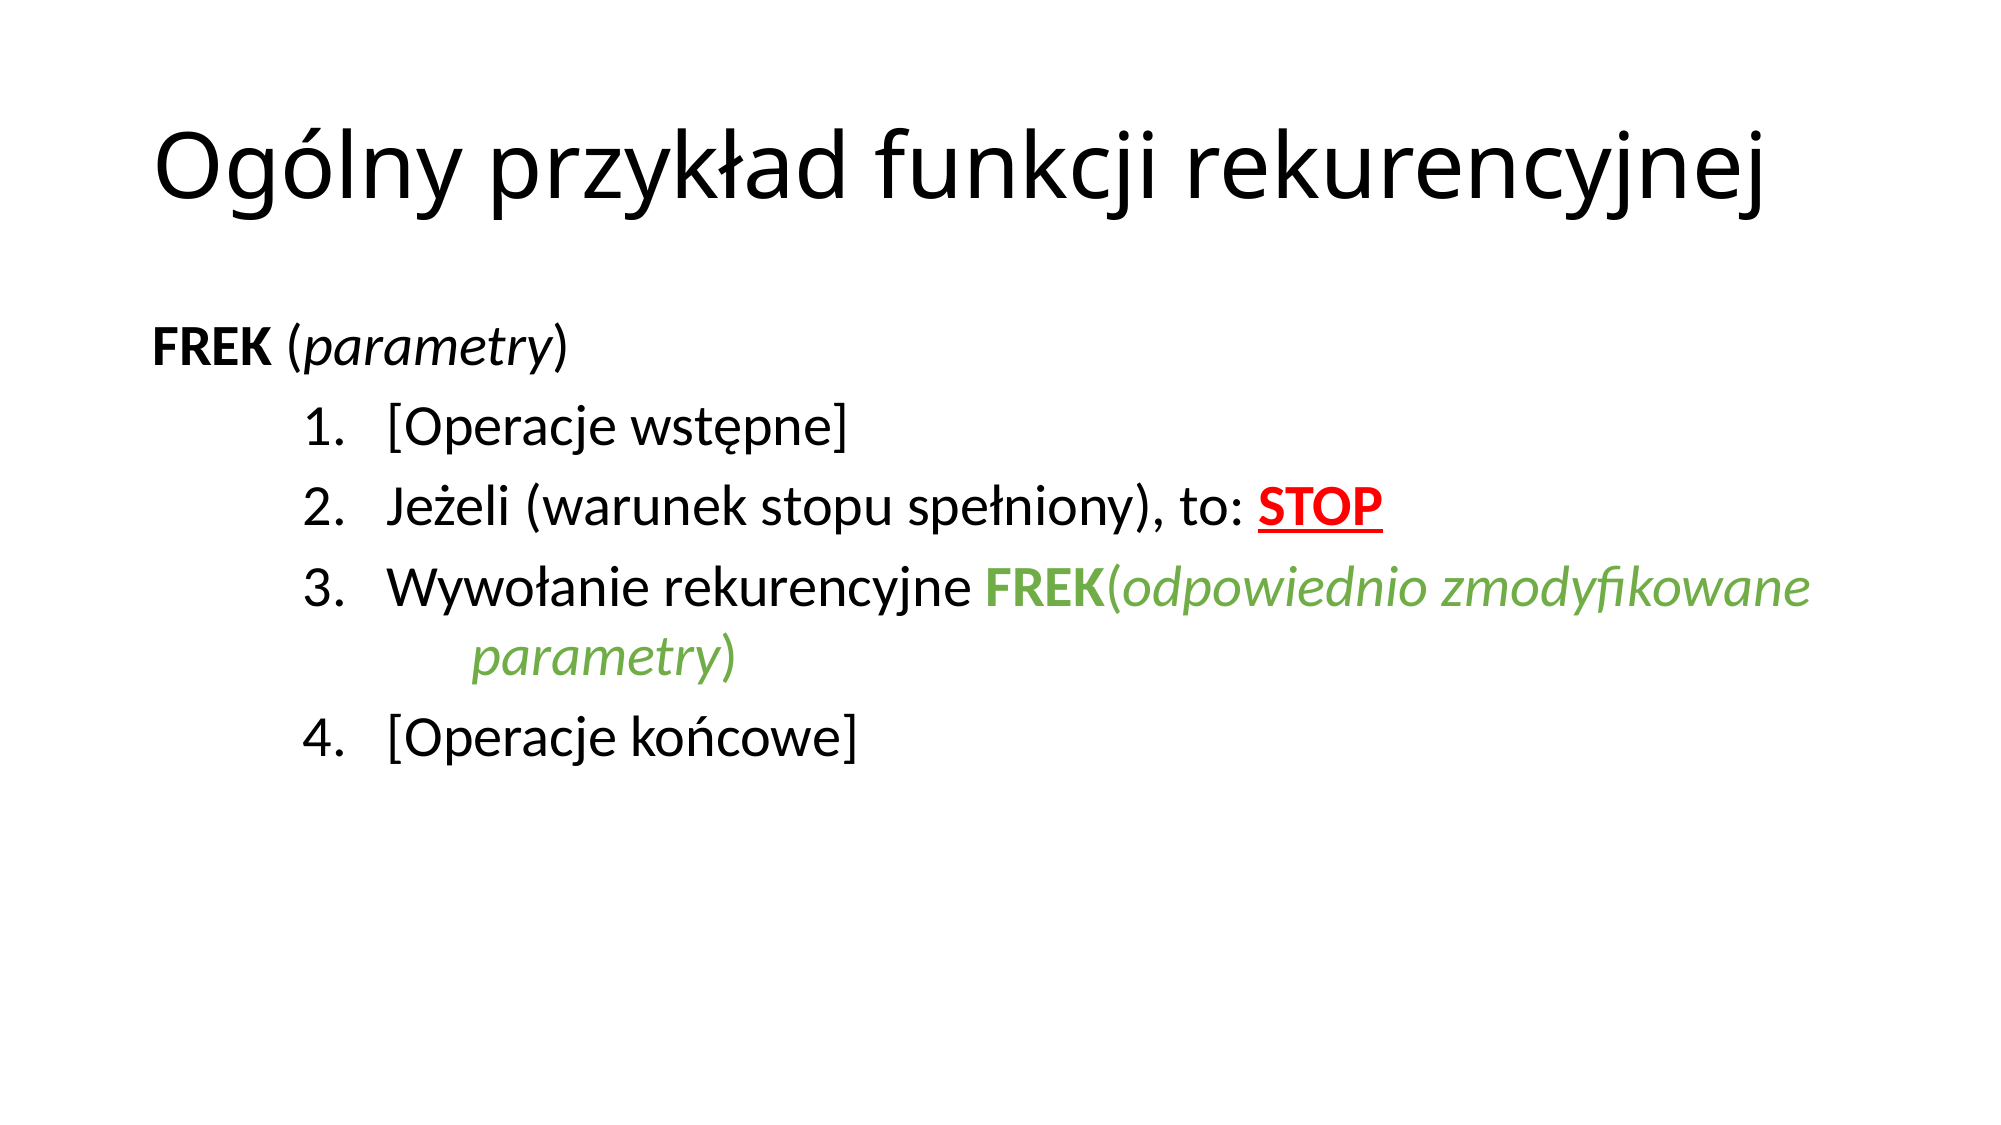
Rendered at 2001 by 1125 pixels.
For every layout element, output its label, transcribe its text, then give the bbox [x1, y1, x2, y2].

list FREK (parametry) [Operacje wstępne] Jeżeli (warunek stopu spełniony), to: STOP Wywołanie rekurencyjne FREK(odpowiednio zmodyfikowane parametry) [Operacje końcowe] [137, 299, 1863, 1014]
title Ogólny przykład funkcji rekurencyjnej [137, 59, 1863, 278]
